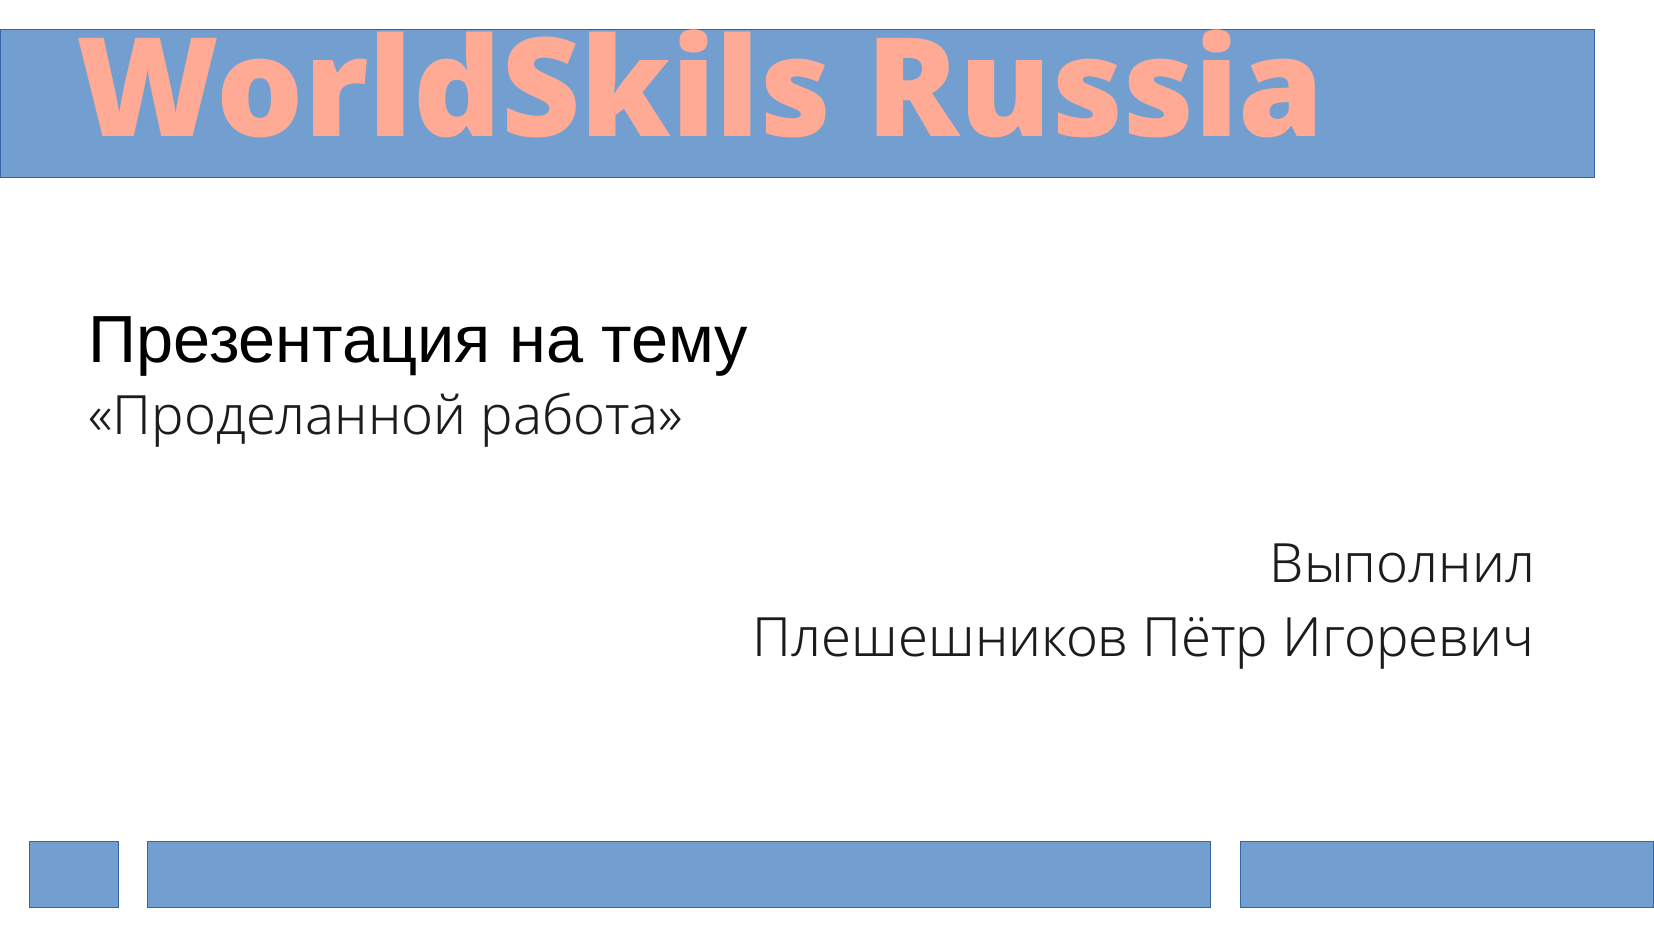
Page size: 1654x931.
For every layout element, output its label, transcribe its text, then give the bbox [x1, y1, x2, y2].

title WorldSkils Russia [76, 0, 1565, 178]
subtitle Презентация на тему «Проделанной работа» Выполнил Плешешников Пётр Игоревич [88, 206, 1536, 768]
